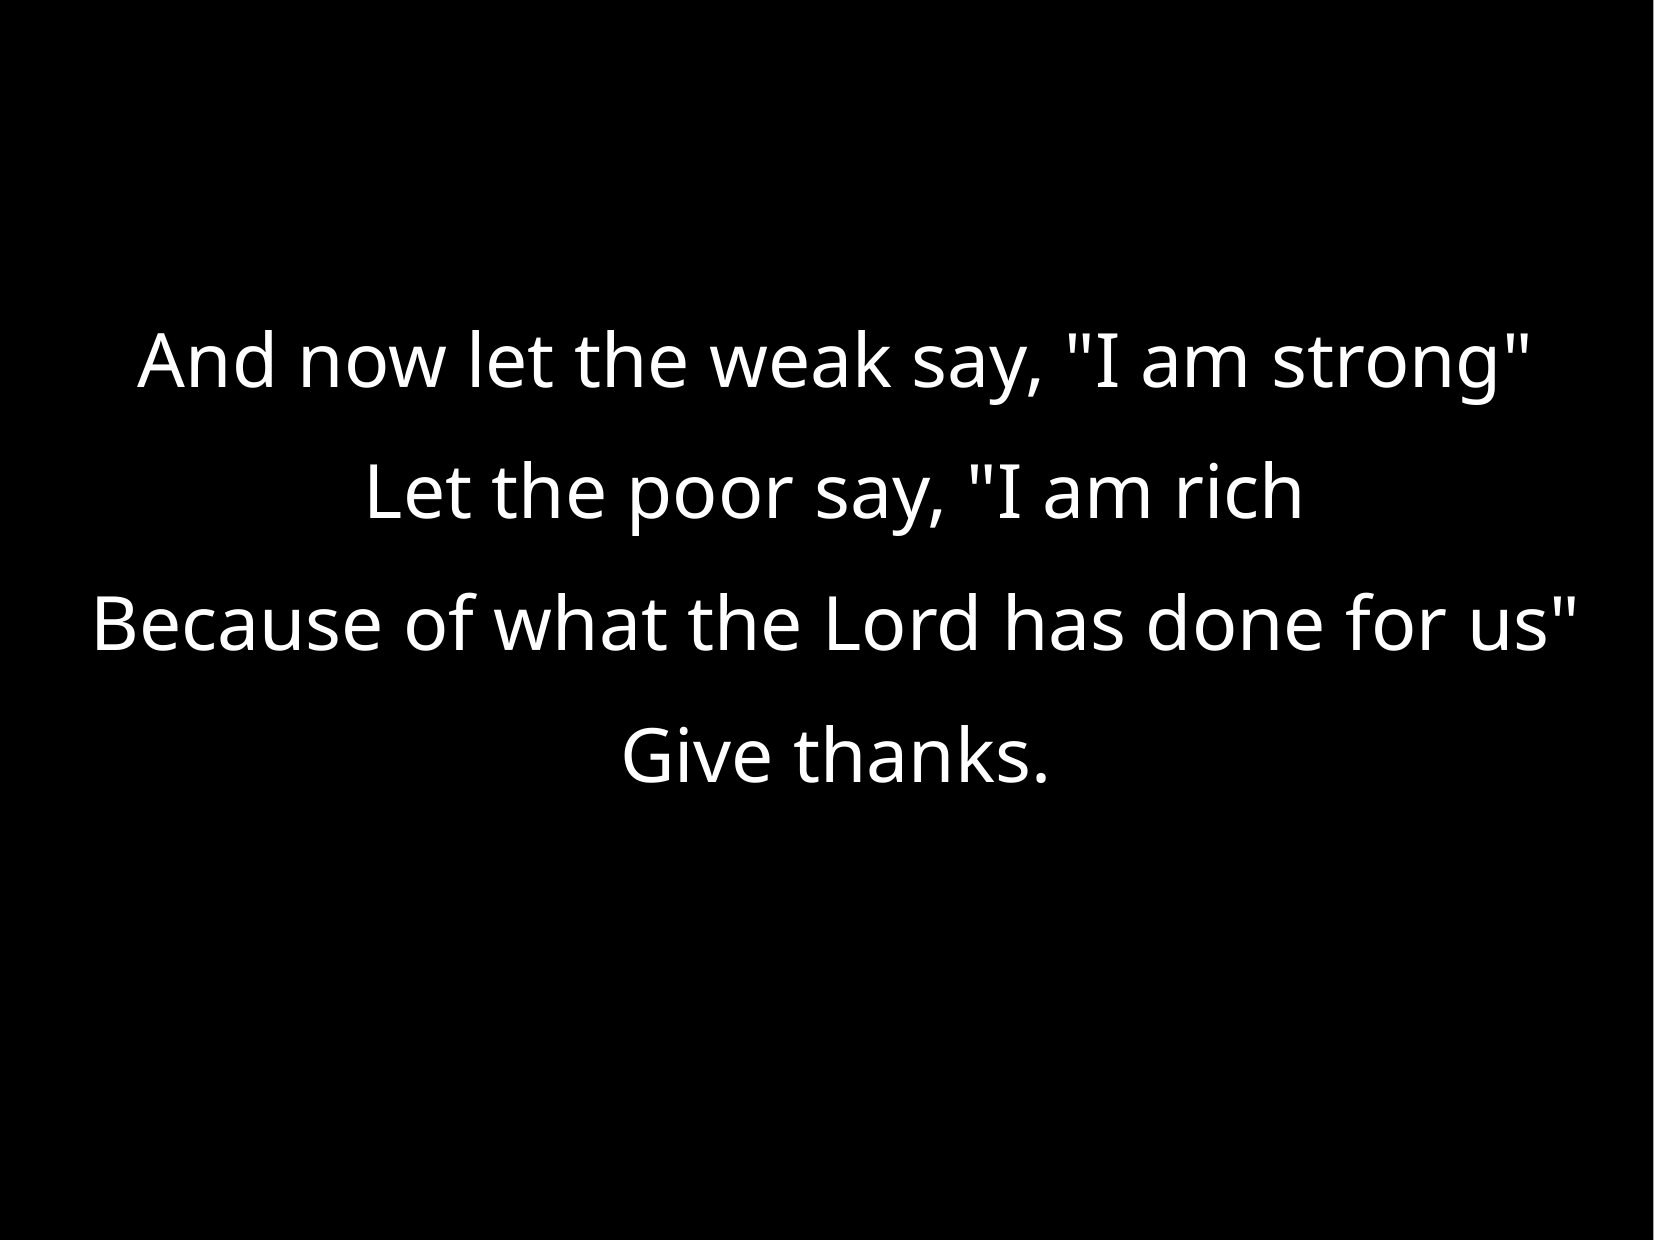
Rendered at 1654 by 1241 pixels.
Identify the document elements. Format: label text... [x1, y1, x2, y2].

list And now let the weak say, "I am strong" Let the poor say, "I am rich Because of what the Lord has done for us" Give thanks. [0, 307, 1654, 1229]
